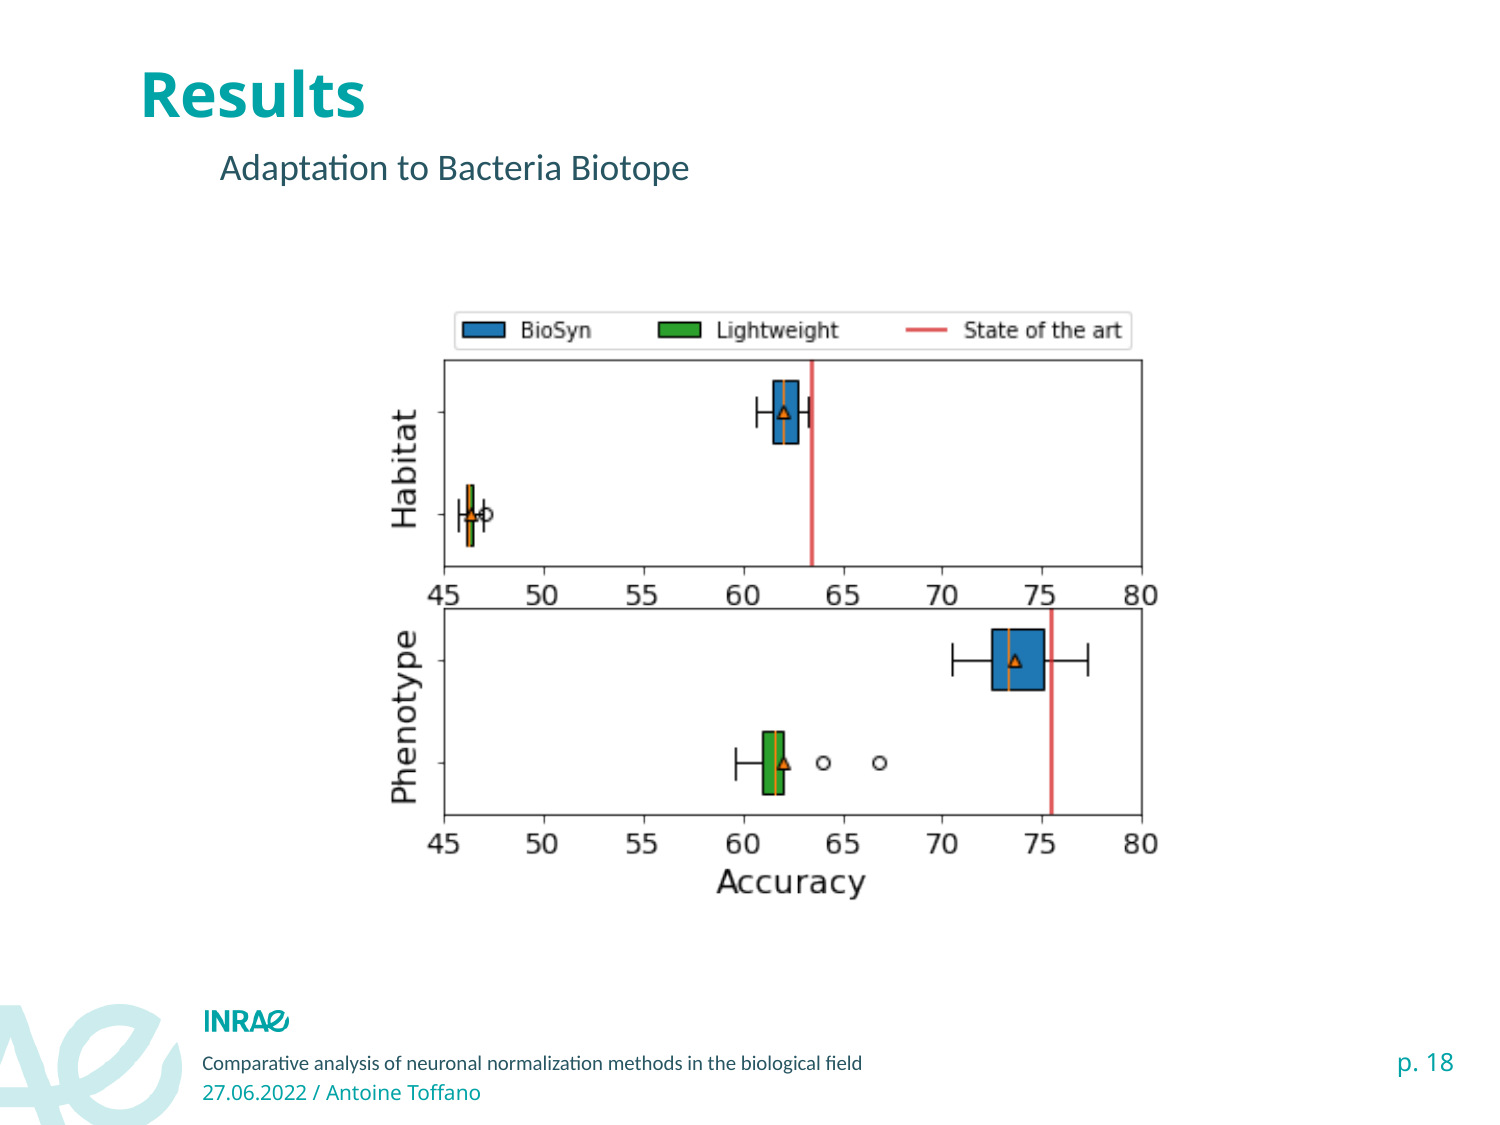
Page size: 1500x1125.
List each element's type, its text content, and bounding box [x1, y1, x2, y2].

picture [0, 996, 328, 1125]
picture [375, 299, 1175, 913]
text_box Adaptation to Bacteria Biotope [205, 140, 1396, 253]
text_box Results [139, 24, 1396, 170]
